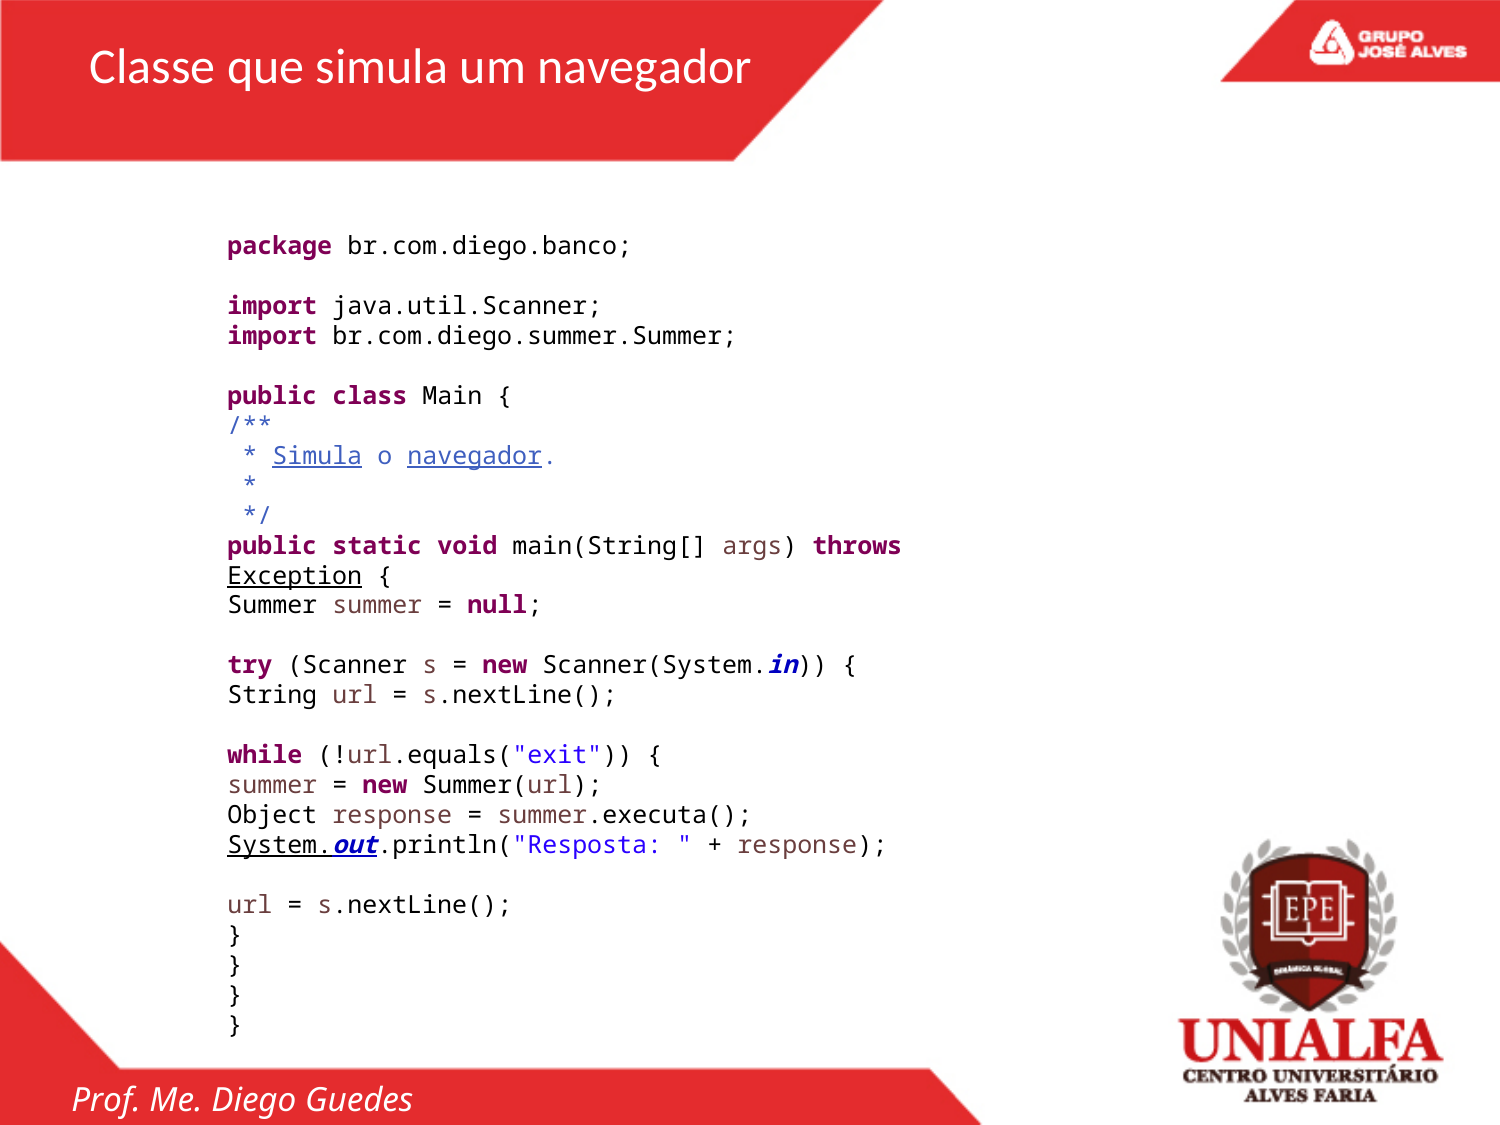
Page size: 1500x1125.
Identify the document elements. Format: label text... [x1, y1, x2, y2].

picture [0, 0, 1500, 1125]
text_box package br.com.diego.banco; import java.util.Scanner; import br.com.diego.summer.Summer; public class Main { /** * Simula o navegador. * */ public static void main(String[] args) throws Exception { Summer summer = null; try (Scanner s = new Scanner(System.in)) { String url = s.nextLine(); while (!url.equals("exit")) { summer = new Summer(url); Object response = summer.executa(); System.out.println("Resposta: " + response); url = s.nextLine(); } } } } [212, 222, 1027, 1016]
text_box Prof. Me. Diego Guedes [56, 1070, 711, 1125]
text_box Classe que simula um navegador [75, 25, 805, 101]
